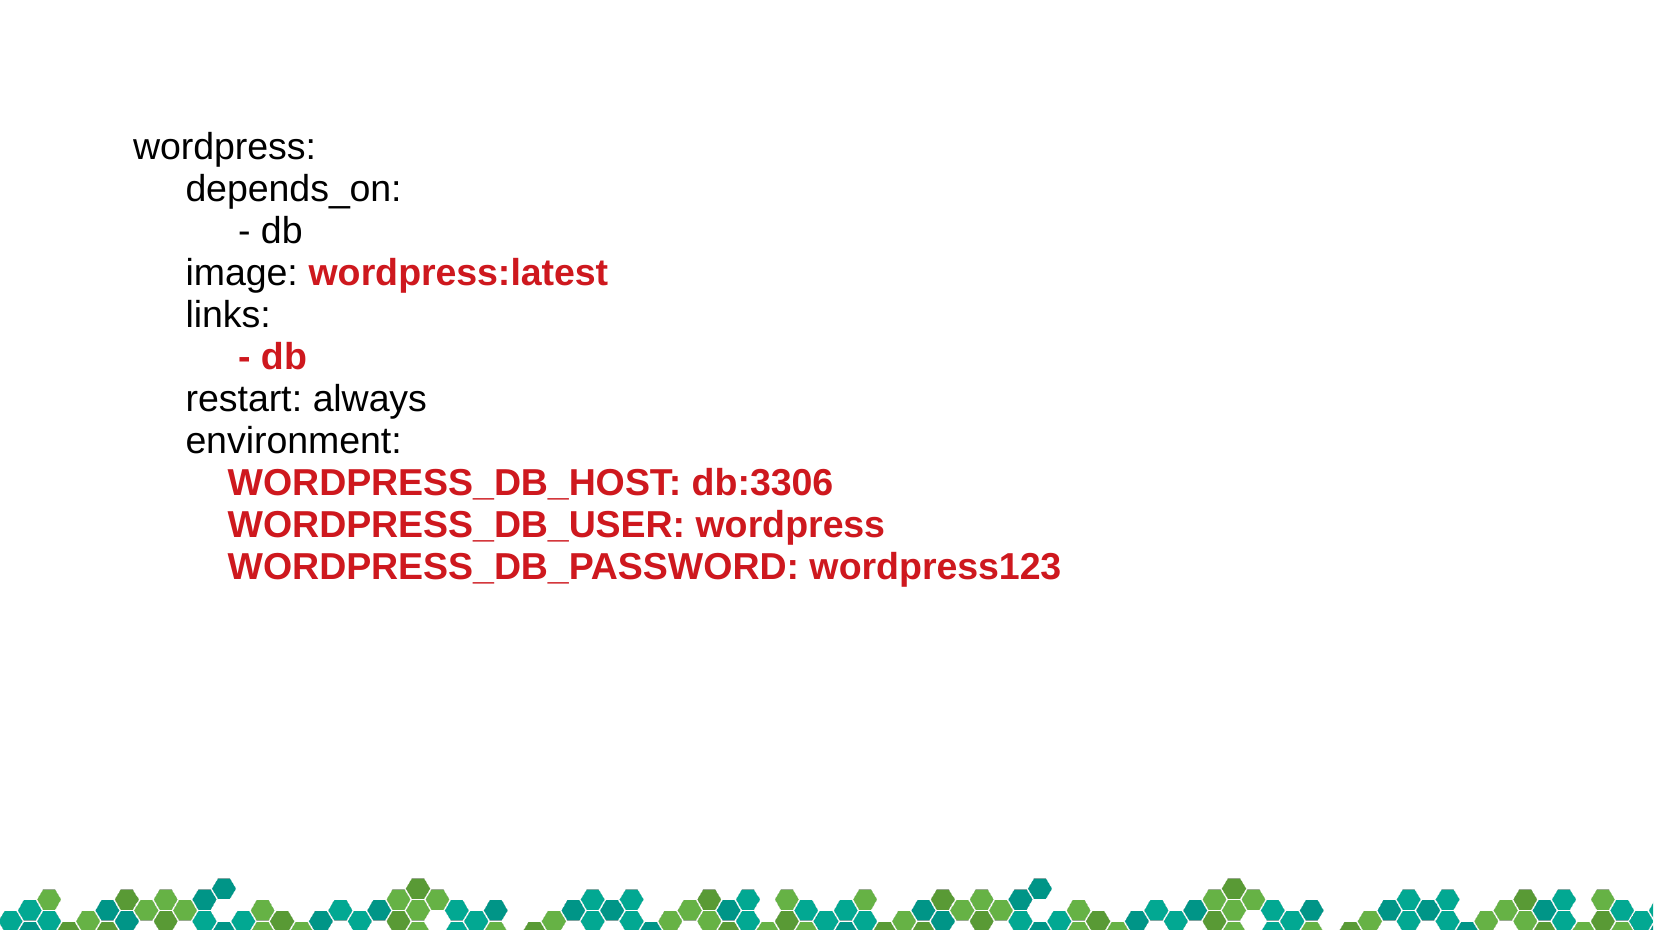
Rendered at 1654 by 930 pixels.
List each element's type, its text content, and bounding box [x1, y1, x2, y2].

picture [0, 870, 1654, 930]
text_box wordpress: depends_on: - db image: wordpress:latest links: - db restart: always environment: WORDPRESS_DB_HOST: db:3306 WORDPRESS_DB_USER: wordpress WORDPRESS_DB_PASSWORD: wordpress123 [118, 118, 1533, 596]
